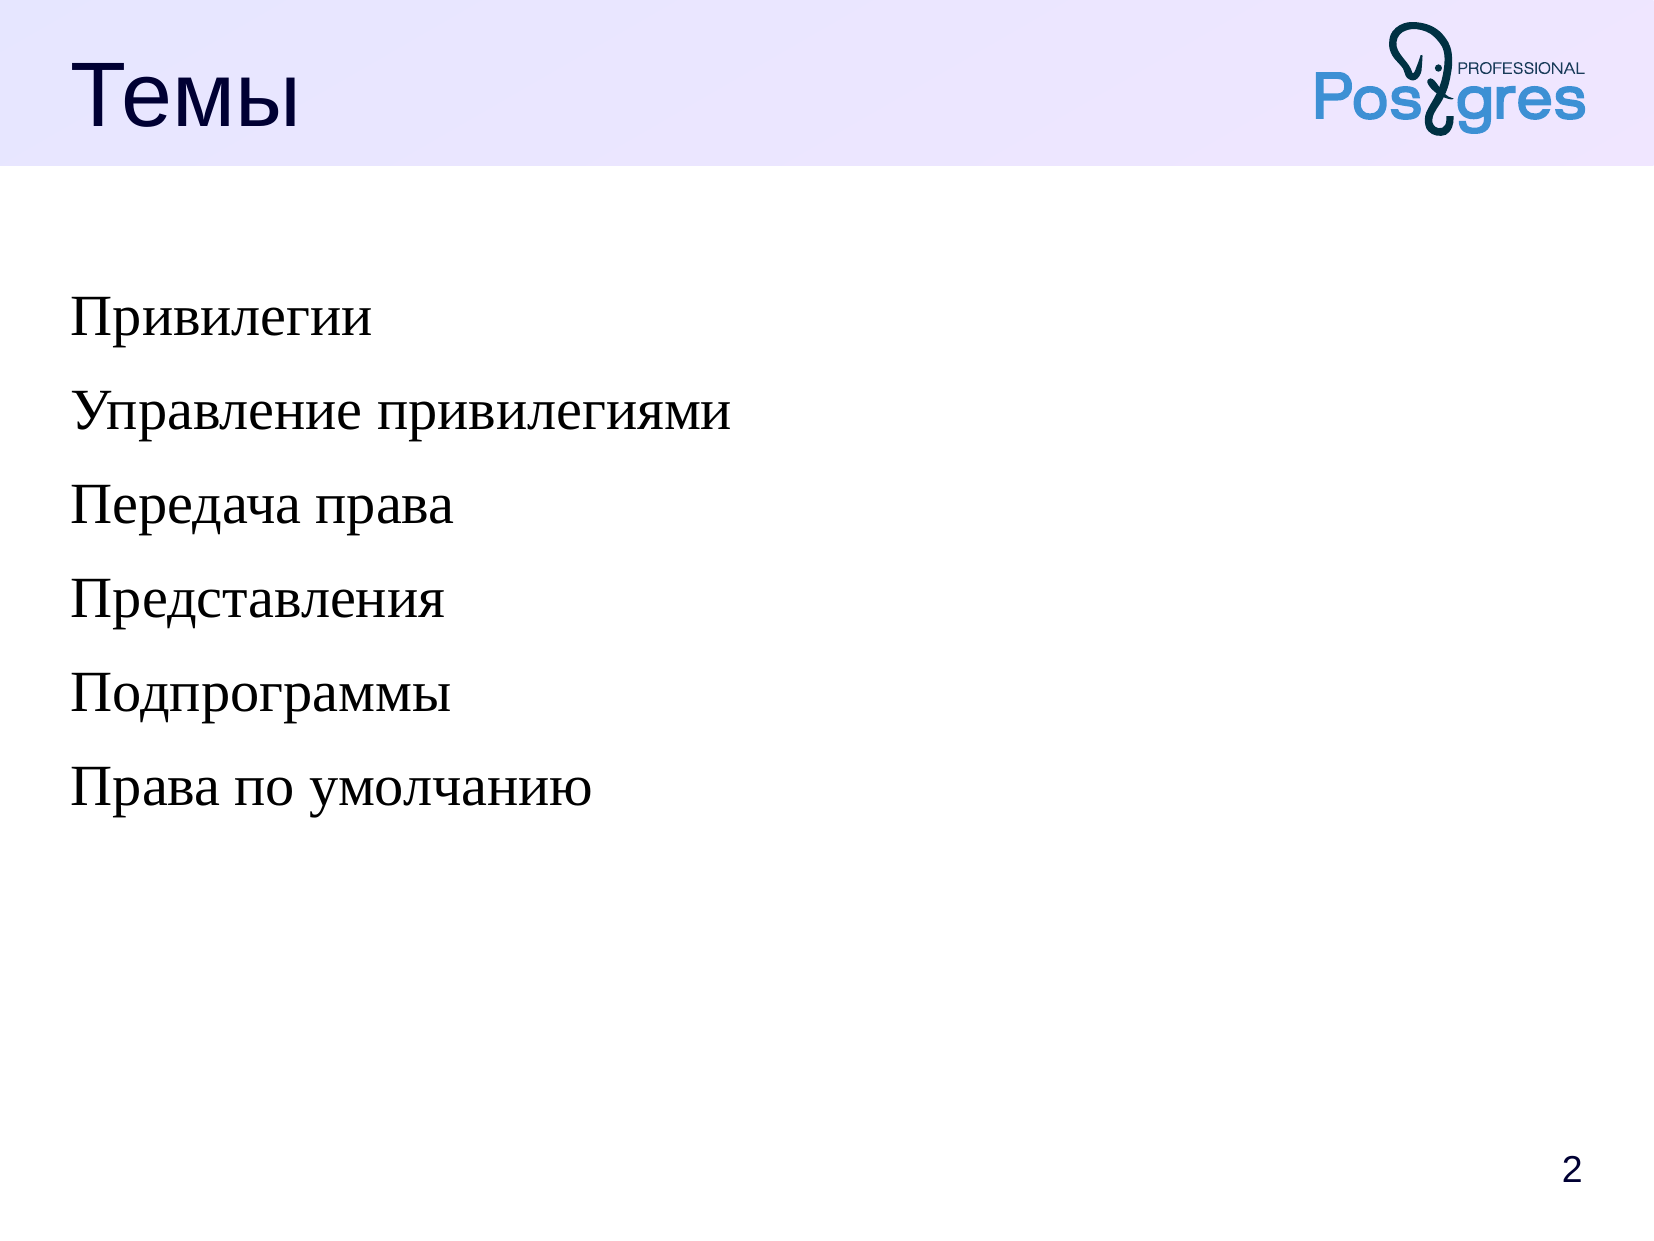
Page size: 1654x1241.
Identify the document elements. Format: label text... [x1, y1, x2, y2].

title Темы [70, 43, 1241, 147]
list Привилегии Управление привилегиями Передача права Представления Подпрограммы Права по умолчанию [70, 283, 1583, 1134]
